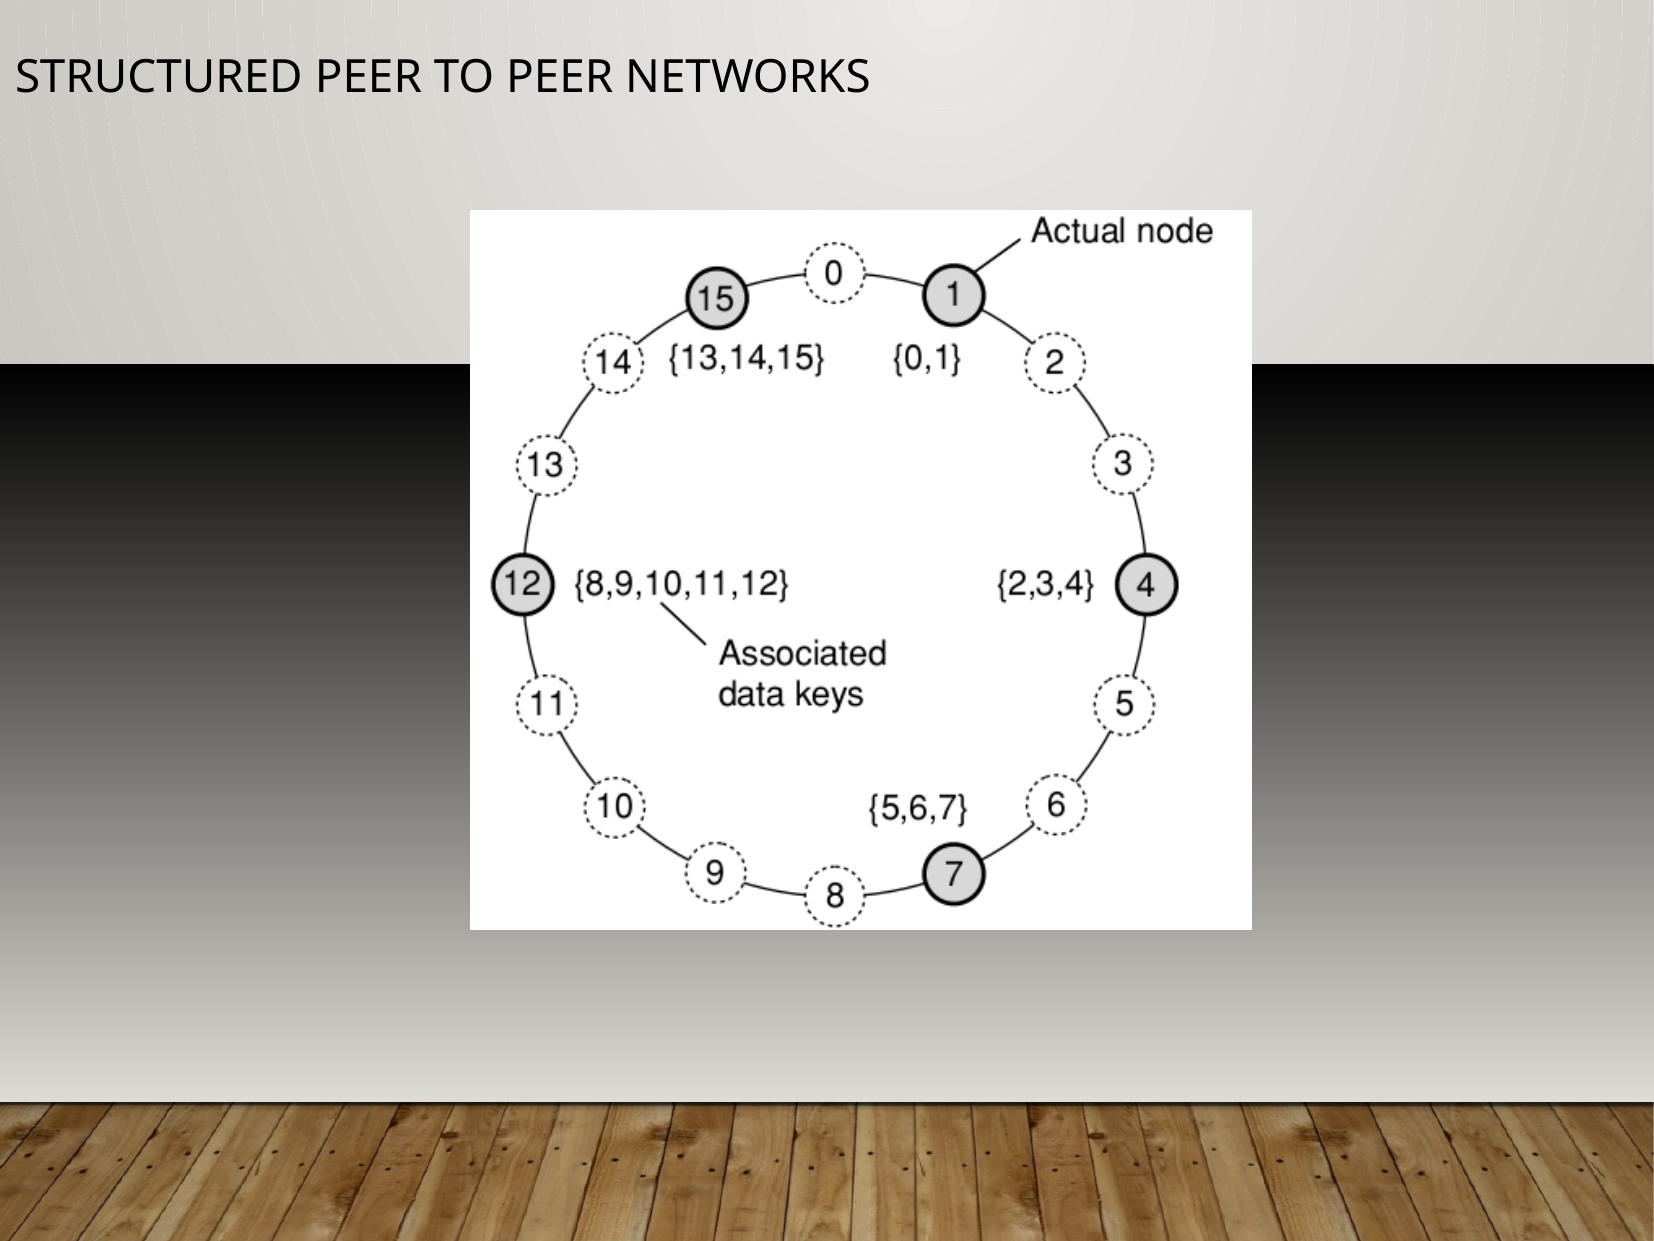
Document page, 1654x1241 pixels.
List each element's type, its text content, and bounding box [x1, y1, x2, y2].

picture [470, 210, 1252, 930]
title Structured Peer to Peer networks [0, 45, 1654, 260]
